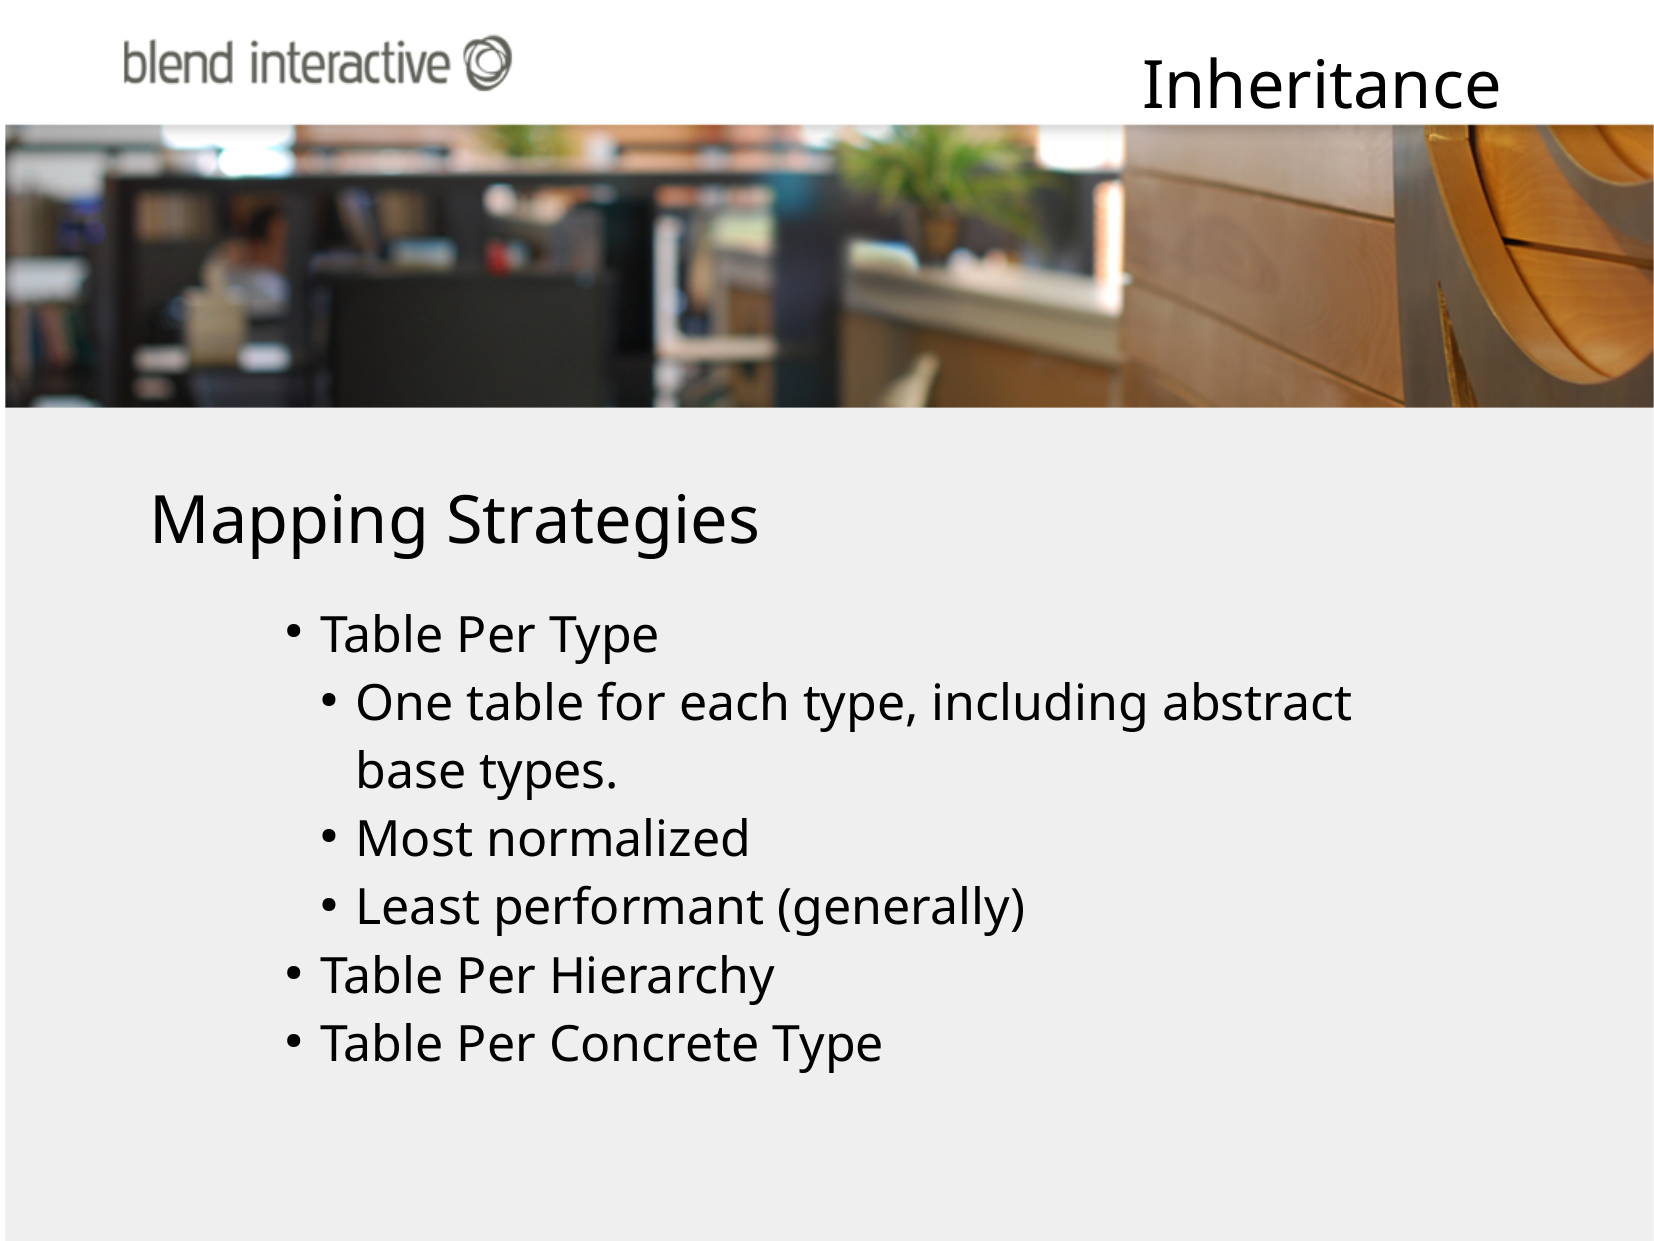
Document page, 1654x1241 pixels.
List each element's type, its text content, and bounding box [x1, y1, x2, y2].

picture [5, 4, 1654, 1241]
text_box Mapping Strategies [135, 465, 727, 561]
text_box Table Per Type One table for each type, including abstract base types. Most normalized Least performant (generally) Table Per Hierarchy Table Per Concrete Type [270, 591, 1411, 1186]
text_box Inheritance [1127, 30, 1479, 125]
